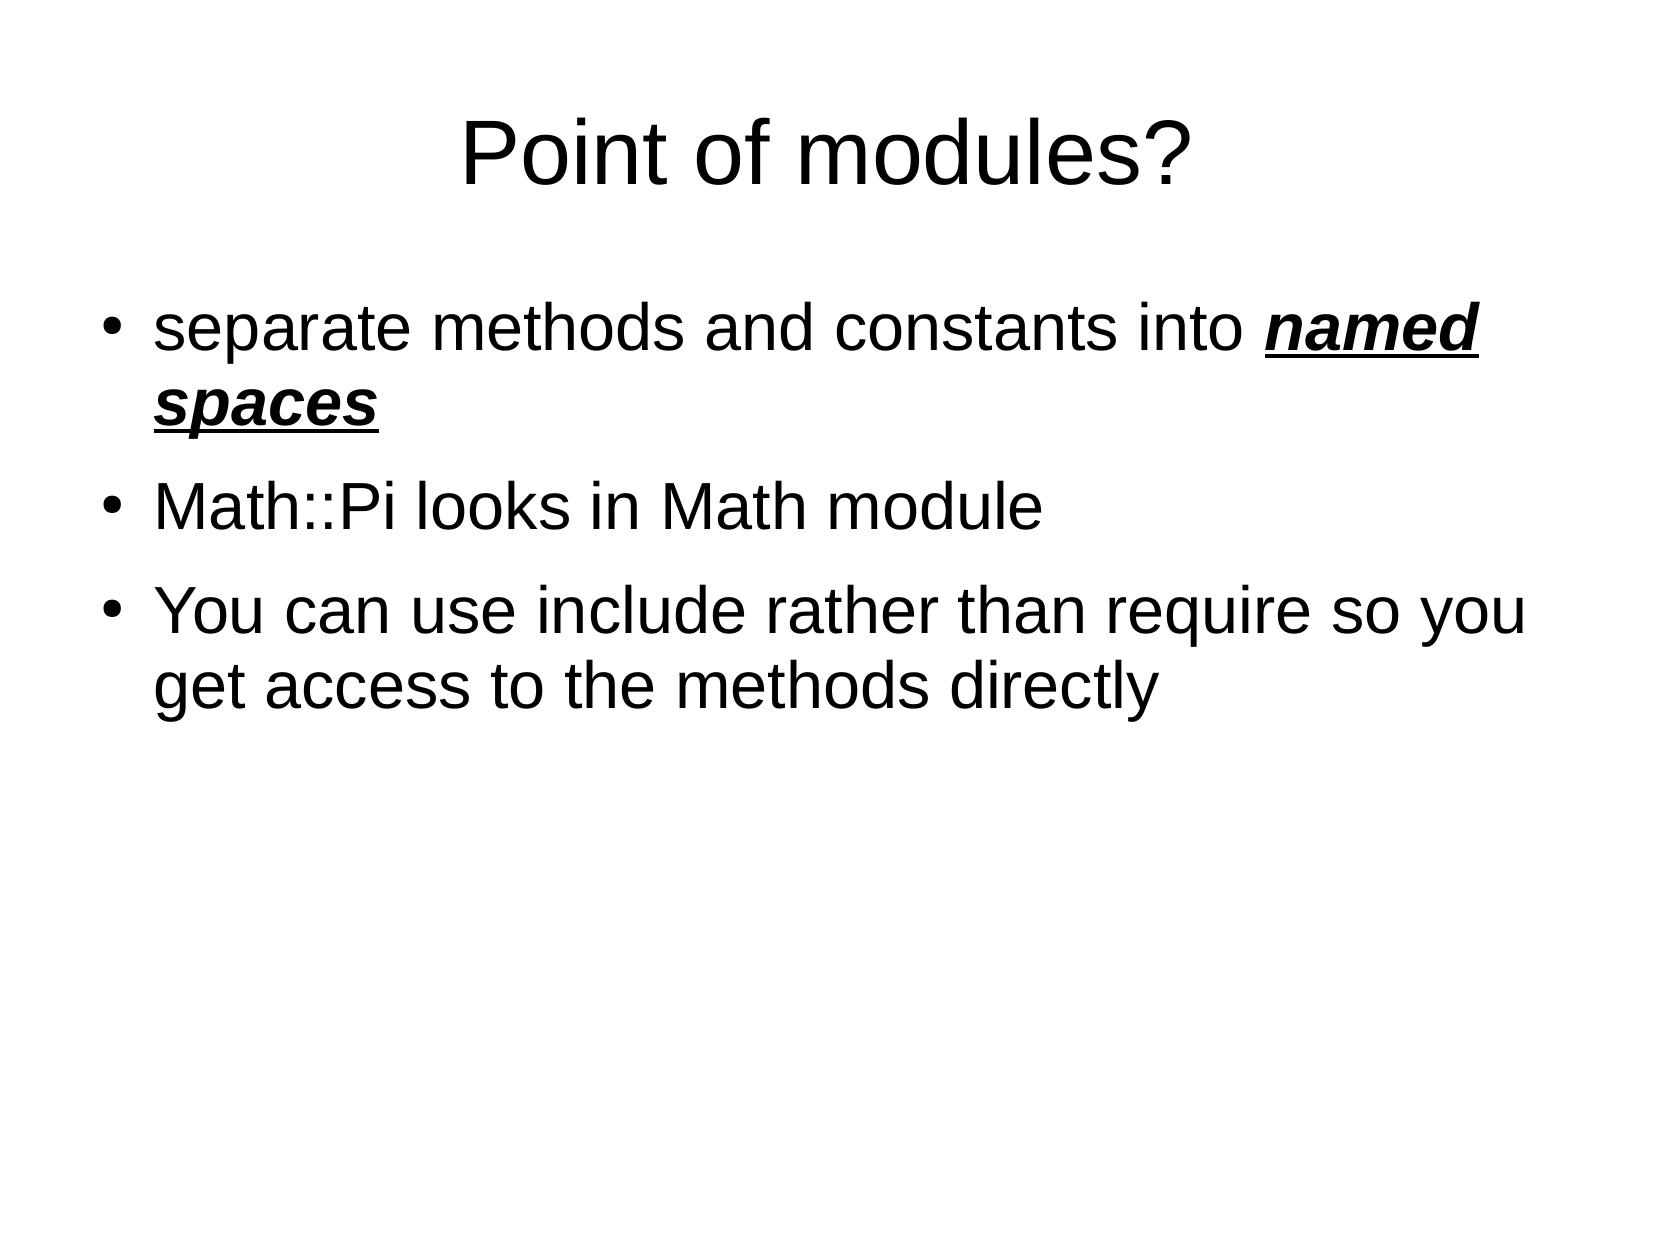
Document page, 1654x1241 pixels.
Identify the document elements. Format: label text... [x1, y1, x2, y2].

title Point of modules? [82, 49, 1571, 257]
list separate methods and constants into named spaces Math::Pi looks in Math module You can use include rather than require so you get access to the methods directly [82, 290, 1571, 1010]
